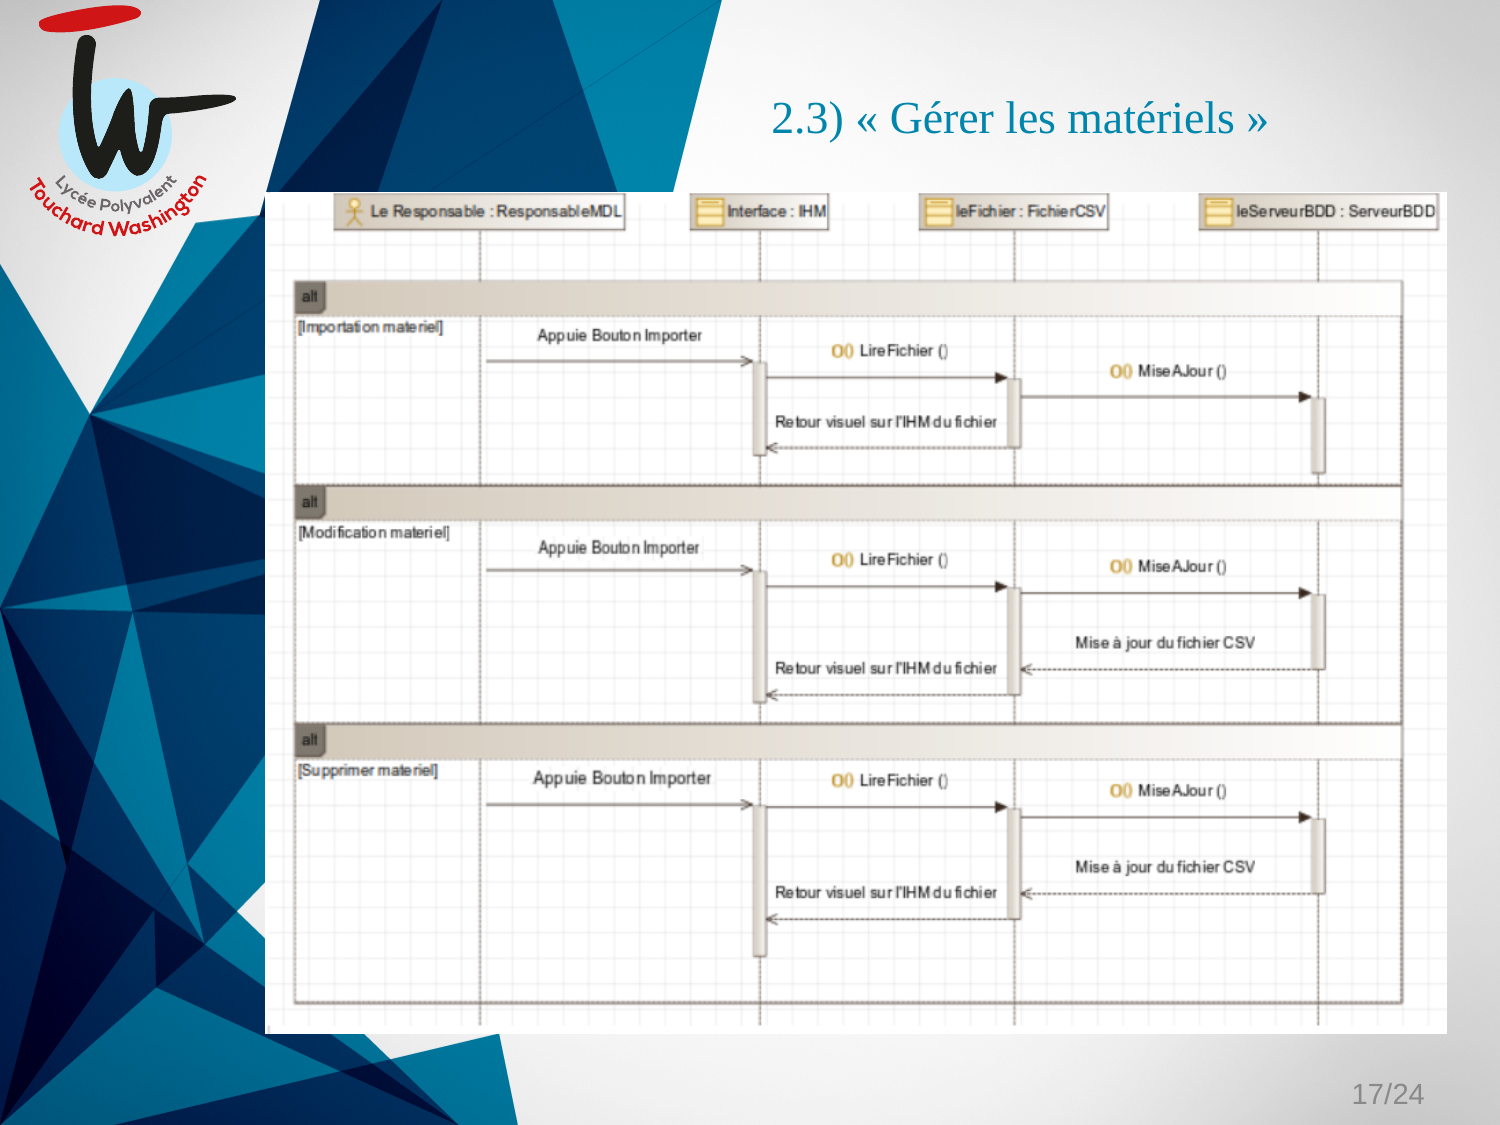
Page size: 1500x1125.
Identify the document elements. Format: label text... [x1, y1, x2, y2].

picture [0, 0, 1500, 1125]
title 2.3) « Gérer les matériels » [346, 29, 1270, 192]
